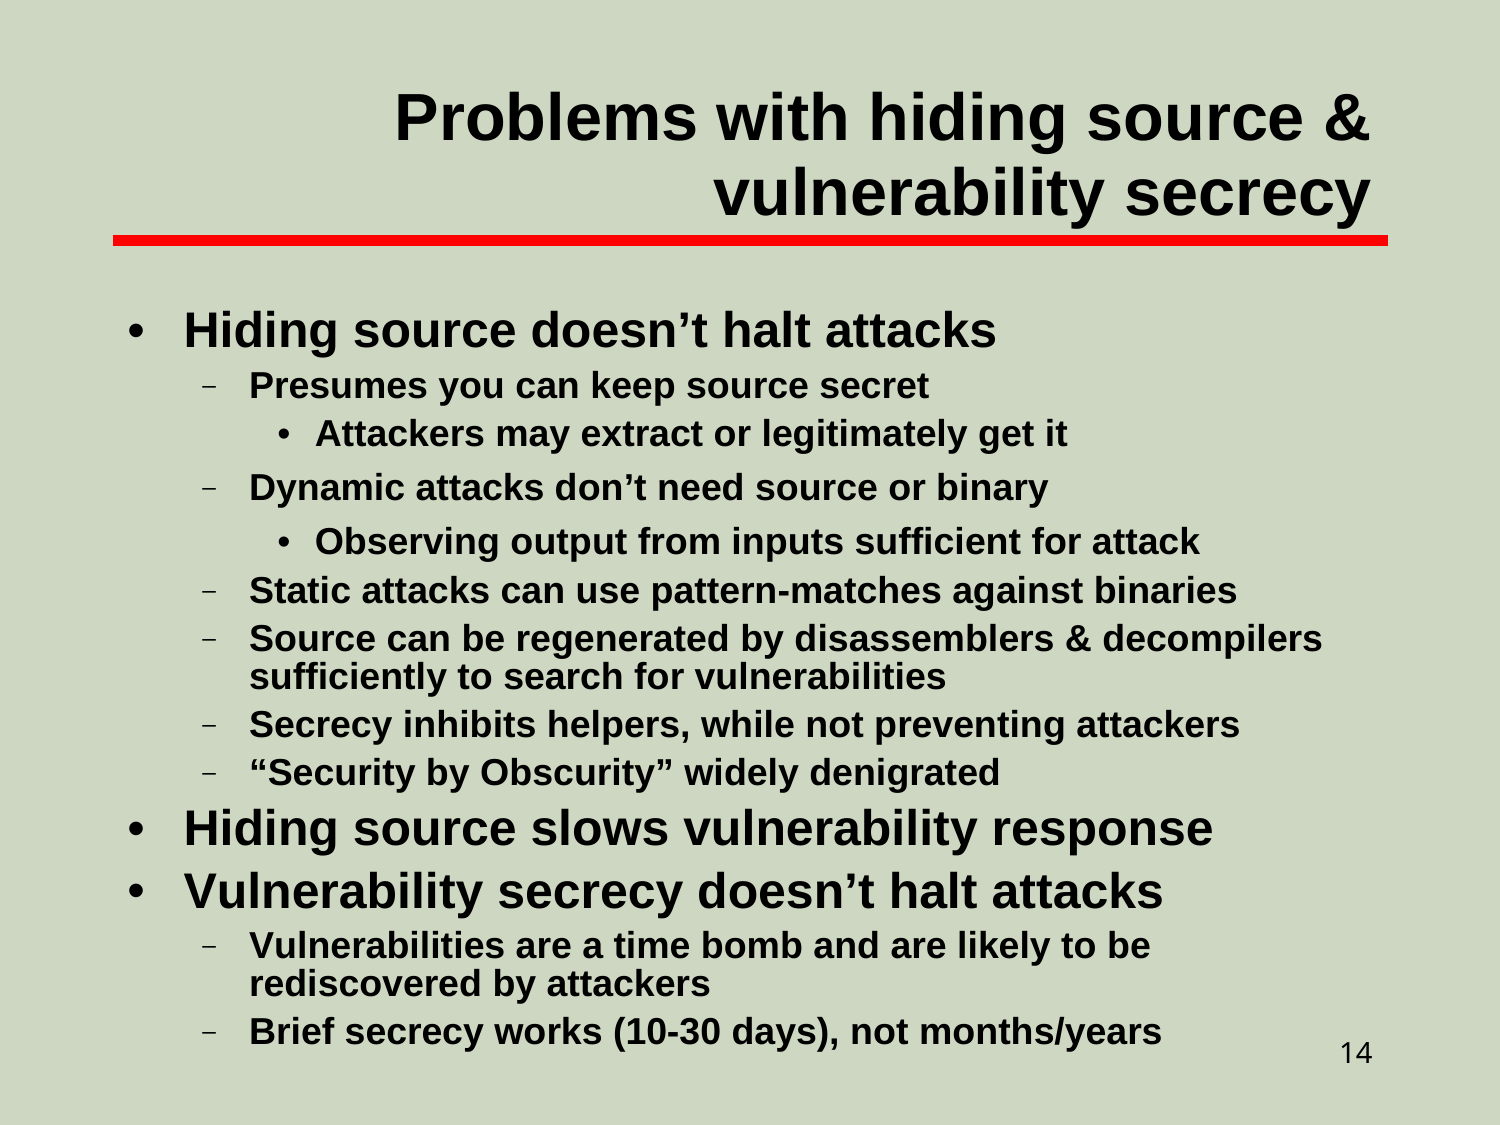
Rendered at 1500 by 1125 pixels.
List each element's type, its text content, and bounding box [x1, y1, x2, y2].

title Problems with hiding source & vulnerability secrecy [337, 72, 1388, 238]
list Hiding source doesn’t halt attacks Presumes you can keep source secret Attackers may extract or legitimately get it Dynamic attacks don’t need source or binary Observing output from inputs sufficient for attack Static attacks can use pattern-matches against binaries Source can be regenerated by disassemblers & decompilers sufficiently to search for vulnerabilities Secrecy inhibits helpers, while not preventing attackers “Security by Obscurity” widely denigrated Hiding source slows vulnerability response Vulnerability secrecy doesn’t halt attacks Vulnerabilities are a time bomb and are likely to be rediscovered by attackers Brief secrecy works (10-30 days), not months/years [112, 299, 1388, 1083]
